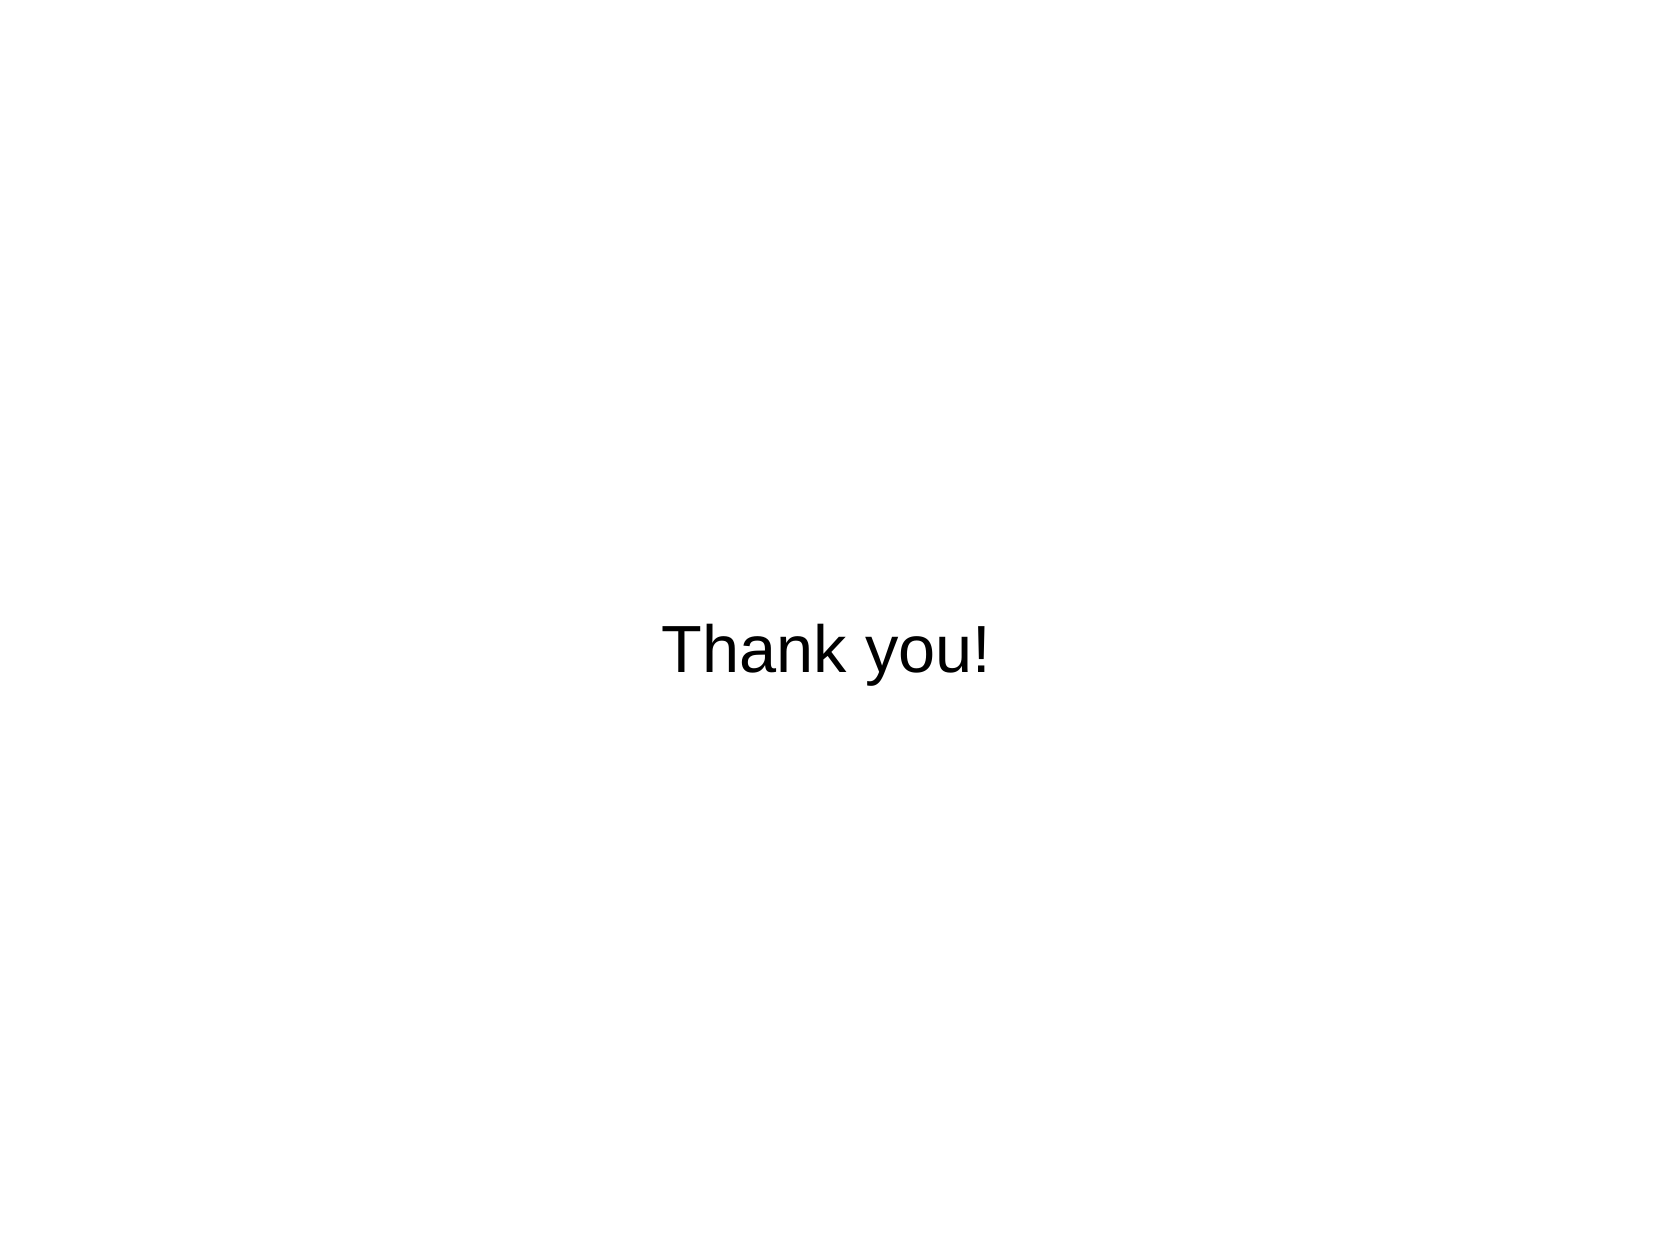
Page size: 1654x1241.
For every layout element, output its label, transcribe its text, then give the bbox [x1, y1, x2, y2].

subtitle Thank you! [82, 290, 1571, 1010]
